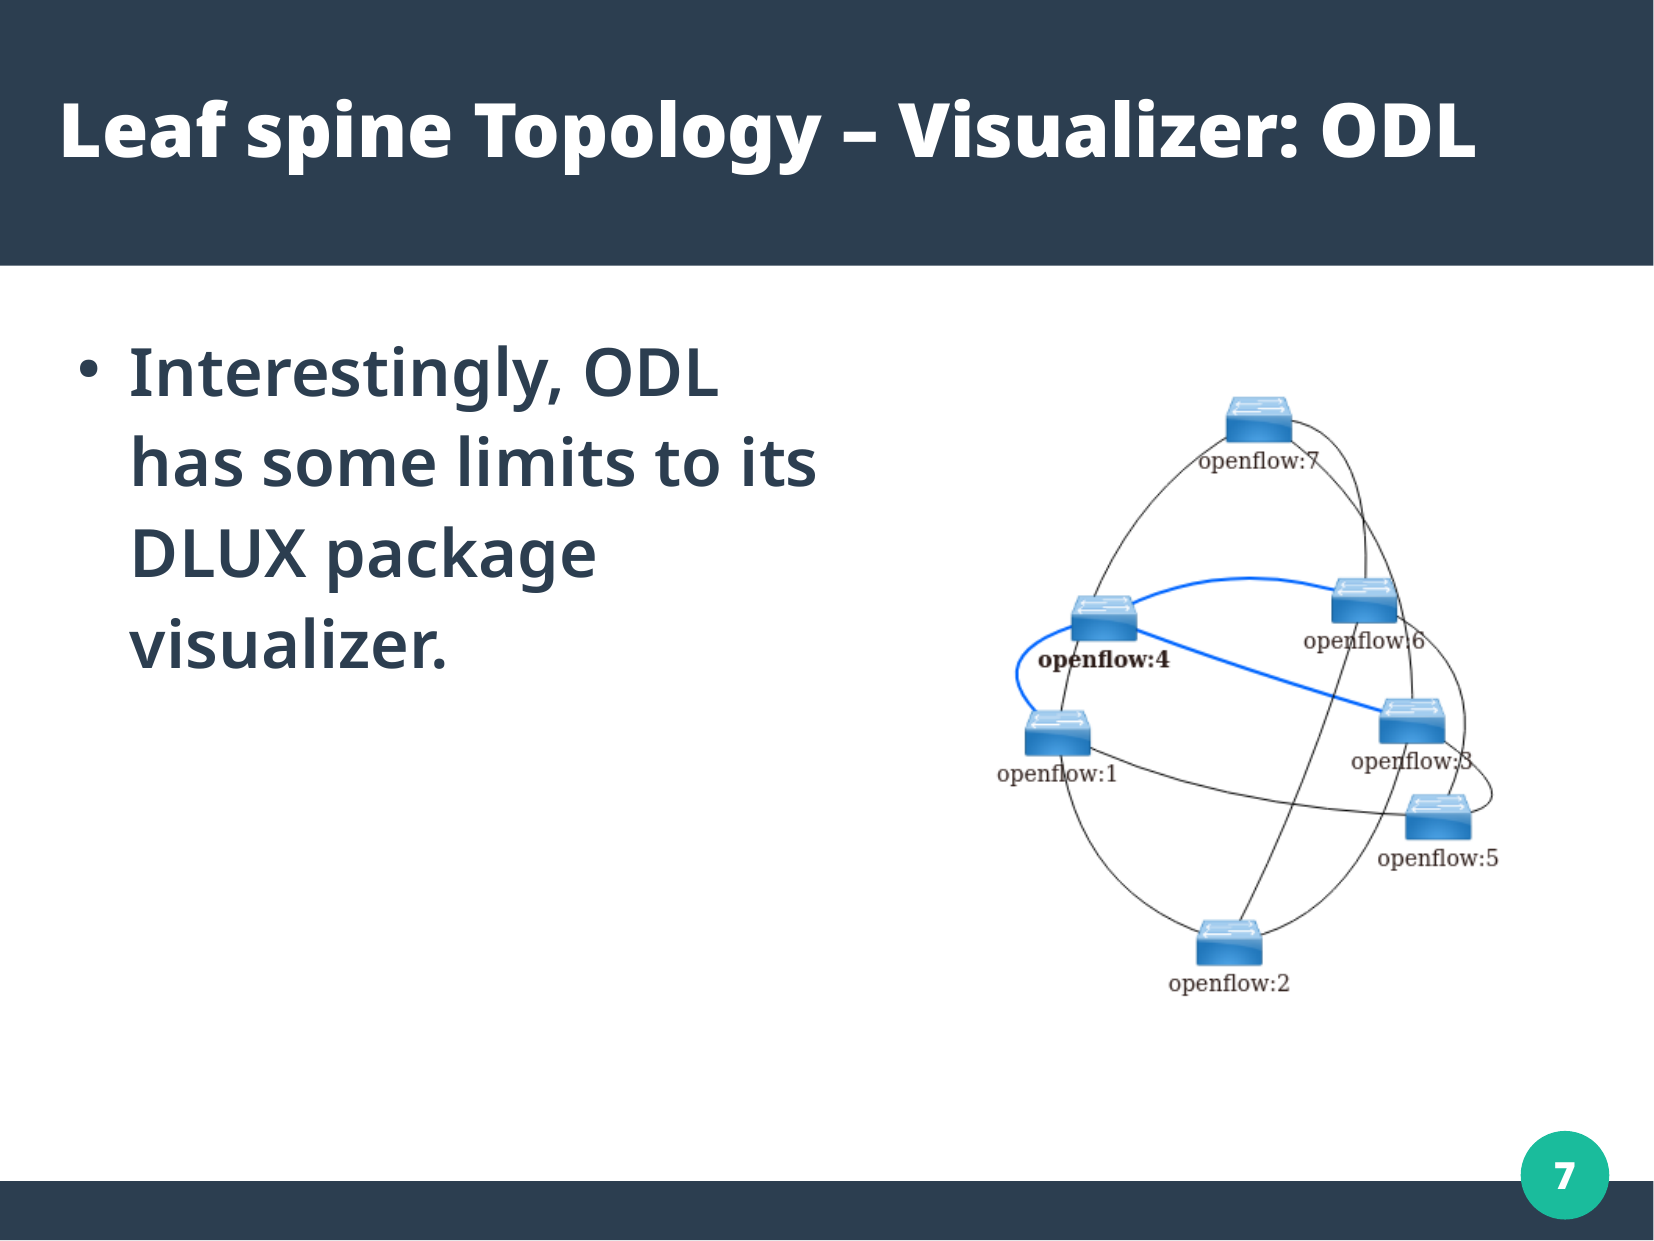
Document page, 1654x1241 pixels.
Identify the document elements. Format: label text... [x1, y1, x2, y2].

title Leaf spine Topology – Visualizer: ODL [59, 49, 1595, 207]
picture [900, 311, 1643, 1066]
list Interestingly, ODL has some limits to its DLUX package visualizer. [59, 324, 841, 1152]
